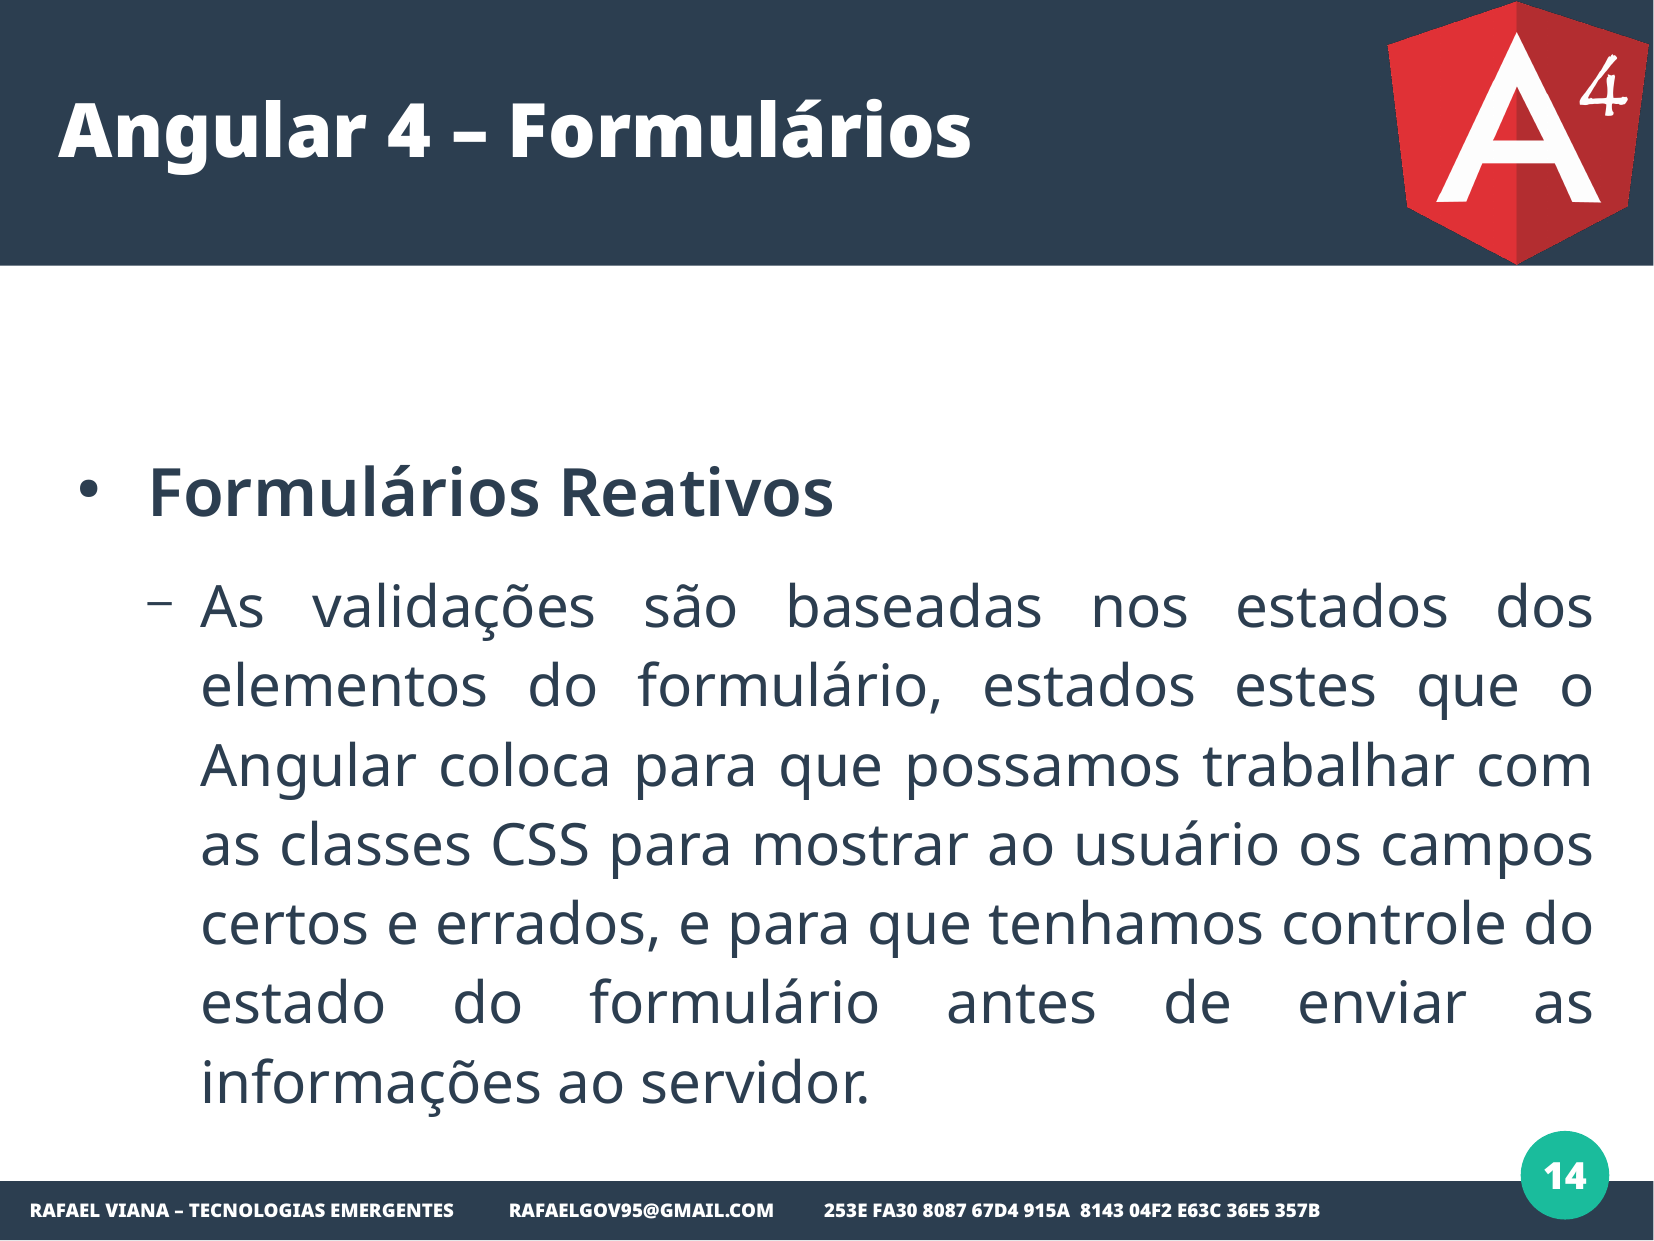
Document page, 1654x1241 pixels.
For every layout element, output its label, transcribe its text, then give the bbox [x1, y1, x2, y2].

text_box RAFAEL VIANA – TECNOLOGIAS EMERGENTES RAFAELGOV95@GMAIL.COM 253E FA30 8087 67D4 915A 8143 04F2 E63C 36E5 357B [29, 1181, 1654, 1241]
list Formulários Reativos As validações são baseadas nos estados dos elementos do formulário, estados estes que o Angular coloca para que possamos trabalhar com as classes CSS para mostrar ao usuário os campos certos e errados, e para que tenhamos controle do estado do formulário antes de enviar as informações ao servidor. [59, 324, 1595, 1152]
title Angular 4 – Formulários [59, 49, 1387, 207]
picture [1387, 0, 1654, 266]
